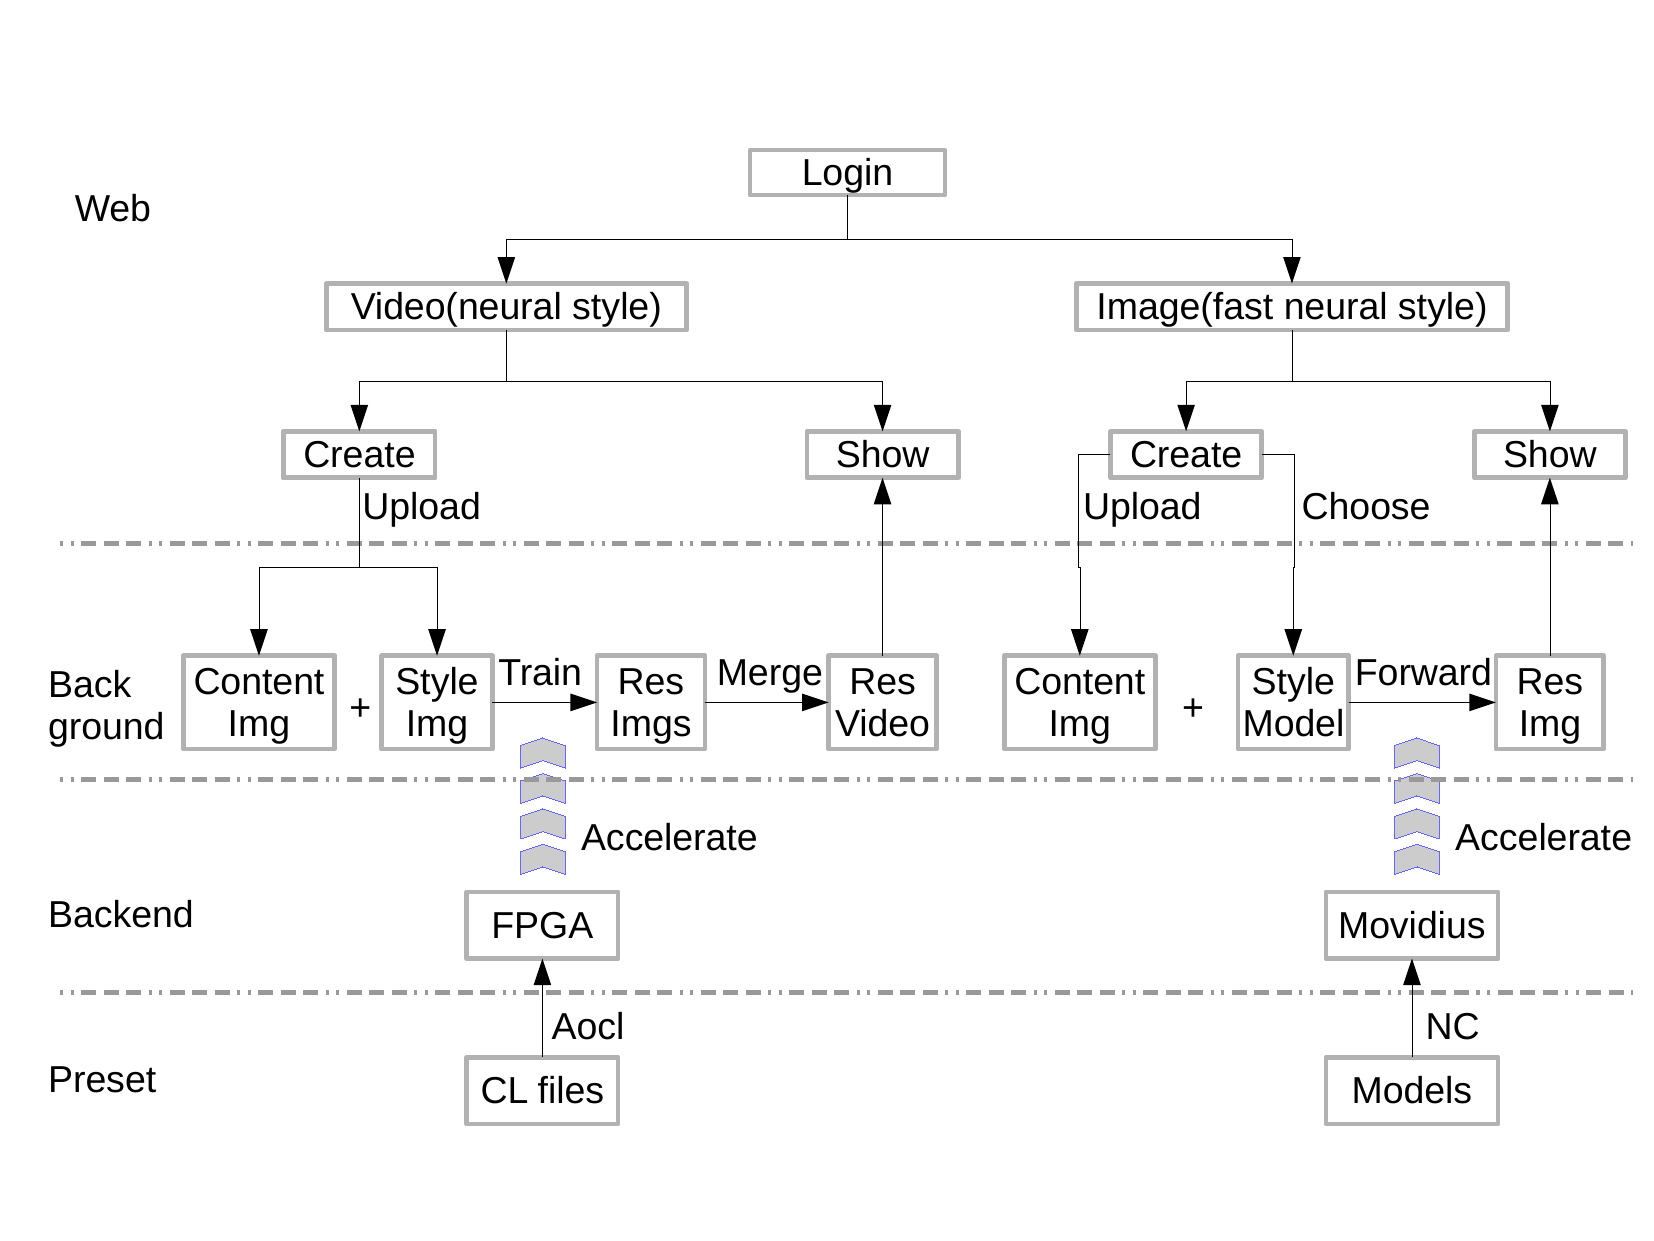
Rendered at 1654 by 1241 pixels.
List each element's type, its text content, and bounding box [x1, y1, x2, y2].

text_box Show [1474, 431, 1626, 478]
text_box Content Img [184, 655, 335, 750]
text_box [520, 737, 566, 769]
text_box Backend [33, 886, 241, 949]
text_box Login [750, 150, 946, 196]
text_box Models [1325, 1057, 1498, 1124]
text_box Accelerate [1440, 809, 1647, 867]
text_box Content Img [1004, 655, 1156, 750]
text_box Style Model [1238, 655, 1349, 750]
text_box Back ground [33, 655, 184, 762]
text_box CL files [466, 1057, 619, 1124]
text_box Video(neural style) [326, 283, 687, 331]
text_box NC [1410, 998, 1495, 1056]
text_box + [334, 679, 387, 740]
text_box Movidius [1325, 891, 1498, 959]
text_box Res Video [828, 655, 937, 750]
text_box Res Img [1495, 655, 1604, 750]
text_box FPGA [466, 891, 619, 959]
text_box [520, 808, 566, 839]
text_box Upload [1068, 478, 1217, 536]
text_box Choose [1286, 478, 1446, 536]
text_box Preset [33, 1051, 241, 1114]
text_box Web [60, 180, 181, 237]
text_box Train [483, 644, 598, 701]
text_box Upload [347, 478, 496, 536]
text_box [1394, 773, 1440, 804]
text_box Image(fast neural style) [1076, 283, 1508, 331]
text_box [520, 844, 566, 875]
text_box Forward [1340, 644, 1507, 701]
text_box Create [1110, 431, 1262, 478]
text_box [520, 773, 566, 804]
text_box [1394, 808, 1440, 839]
text_box Res Imgs [597, 655, 706, 750]
text_box + [1167, 679, 1220, 740]
text_box [1394, 737, 1440, 769]
text_box Style Img [381, 655, 493, 750]
text_box Show [806, 431, 959, 478]
text_box [1394, 844, 1440, 875]
text_box Accelerate [566, 809, 773, 867]
text_box Create [283, 431, 436, 478]
text_box Merge [702, 644, 838, 701]
text_box Aocl [536, 998, 650, 1056]
